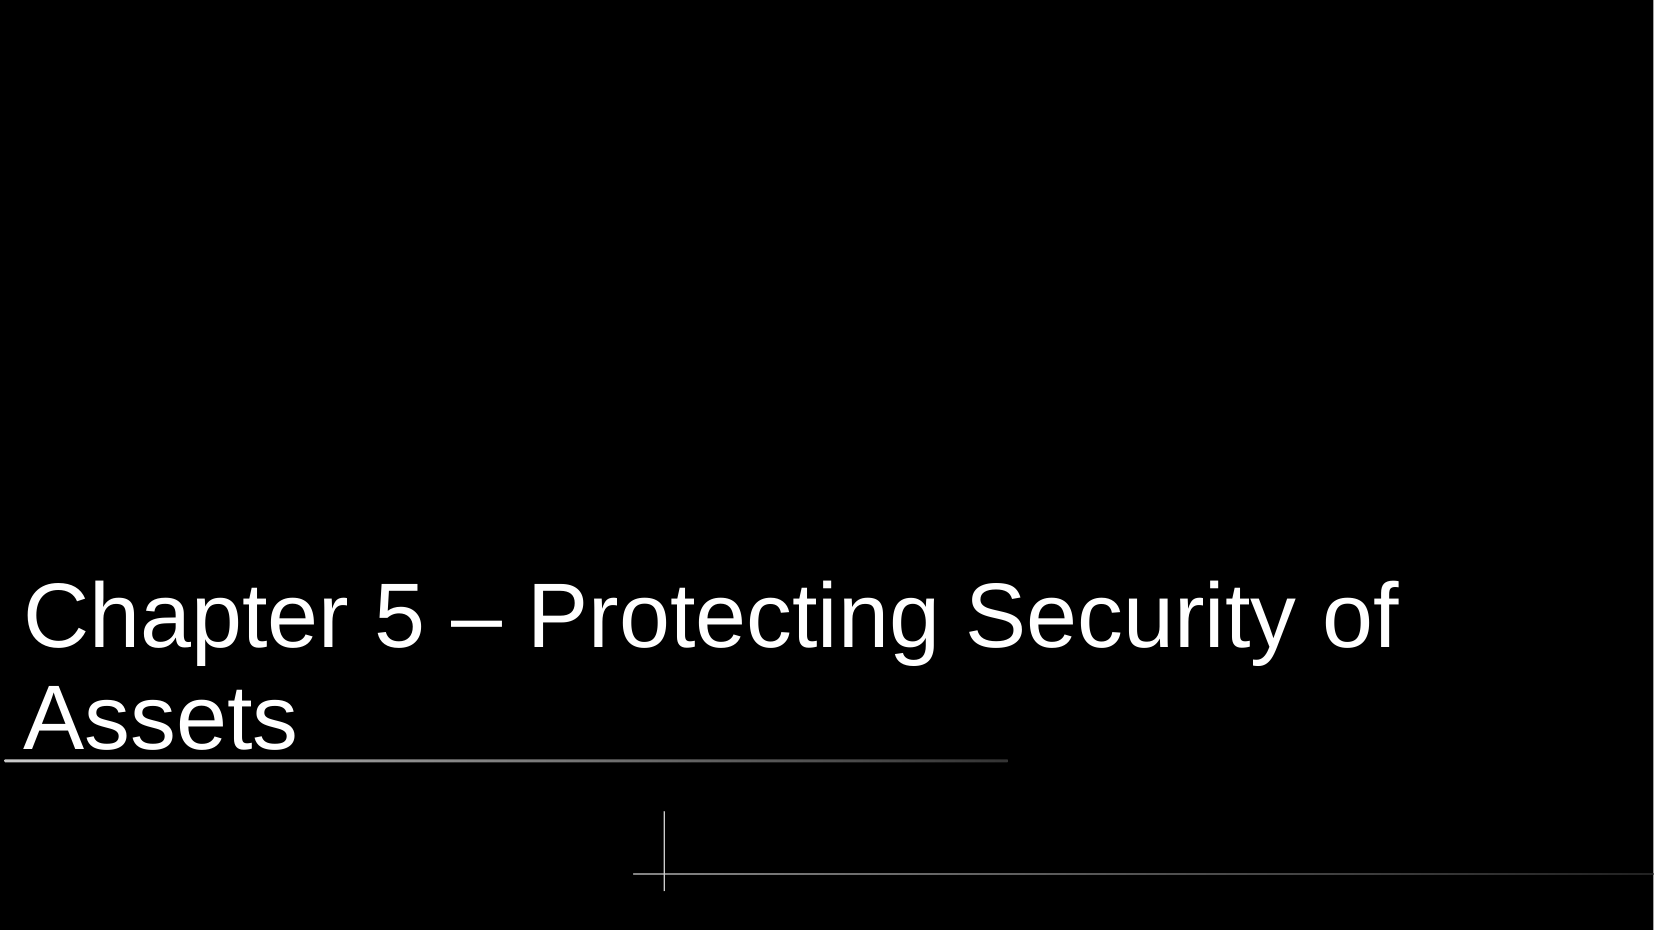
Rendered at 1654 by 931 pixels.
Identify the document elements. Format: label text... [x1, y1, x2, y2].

title Chapter 5 – Protecting Security of Assets [23, 564, 1501, 770]
